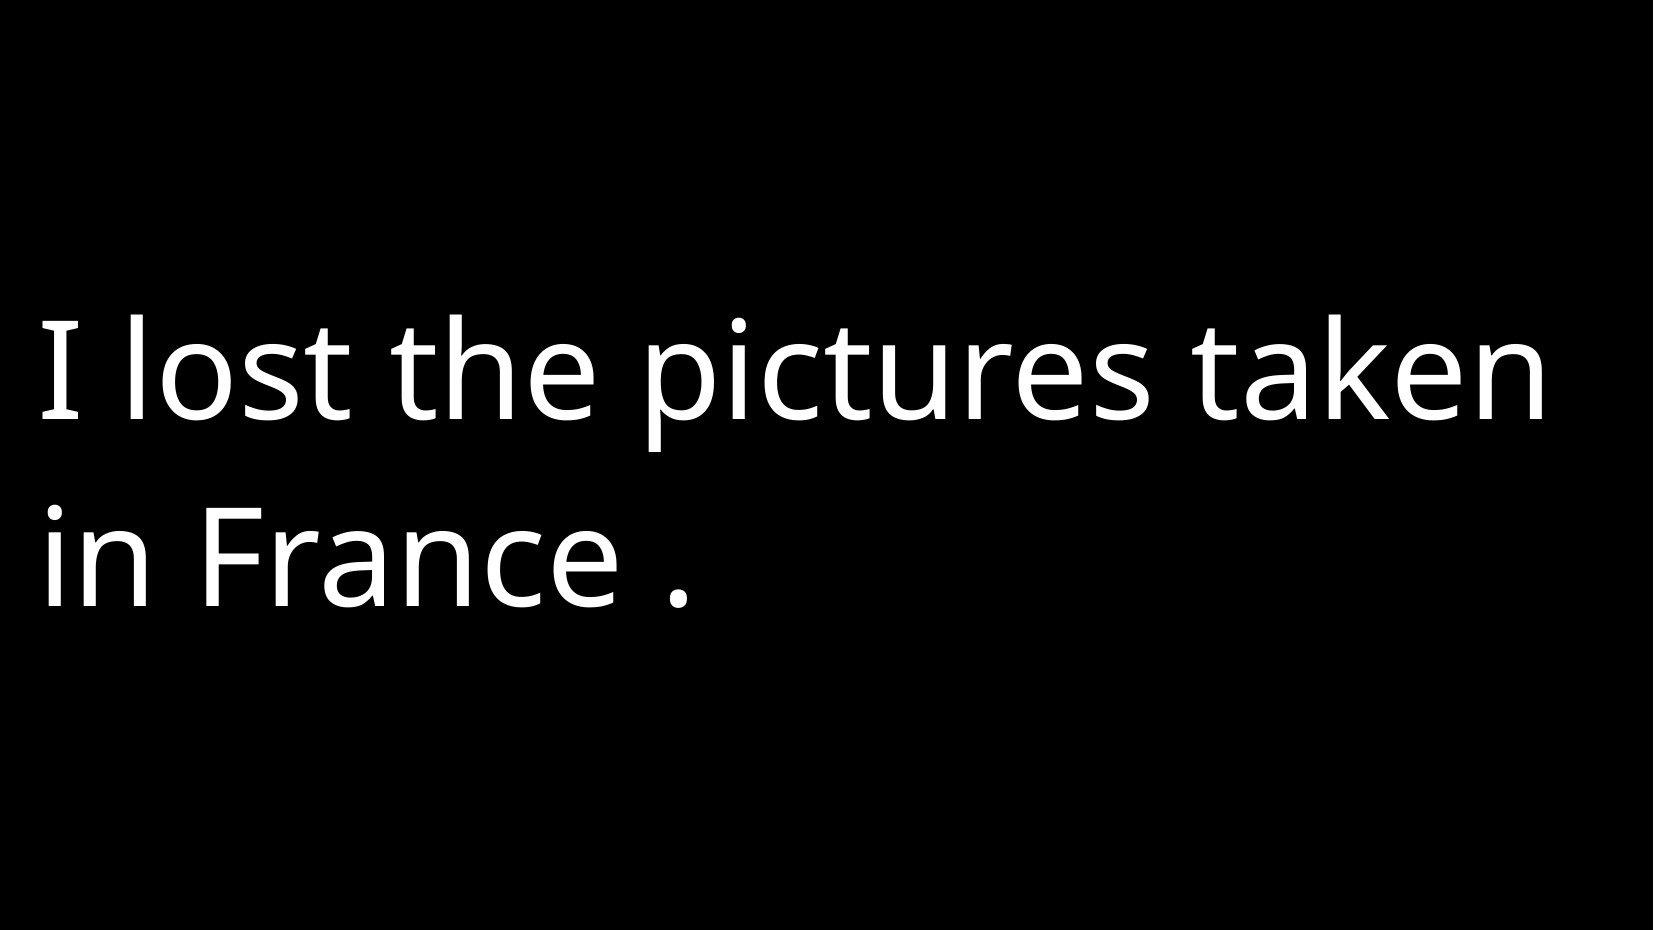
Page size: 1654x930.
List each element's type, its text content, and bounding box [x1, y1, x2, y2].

title I lost the pictures taken in France . [37, 19, 1612, 900]
